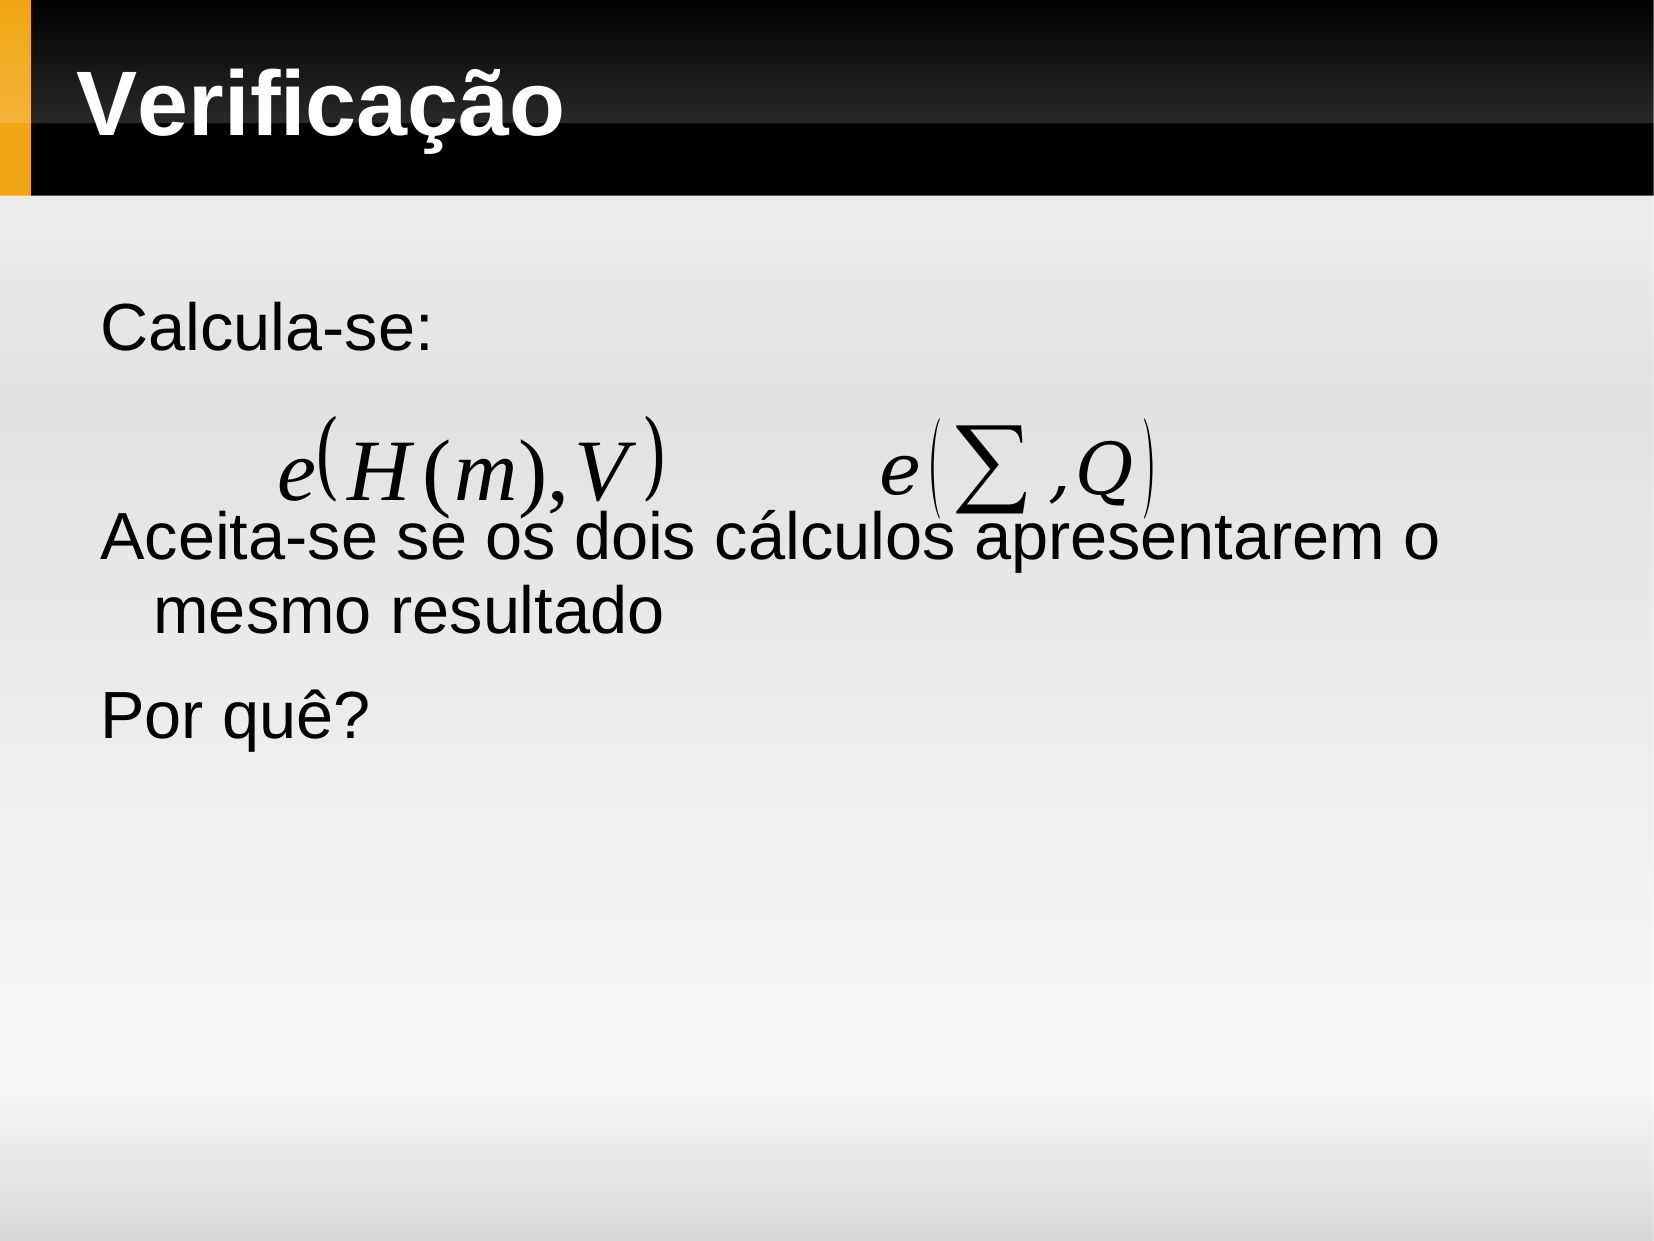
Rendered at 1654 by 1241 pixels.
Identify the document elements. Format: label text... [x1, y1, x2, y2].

list Calcula-se: Aceita-se se os dois cálculos apresentarem o mesmo resultado Por quê? [82, 290, 1571, 1094]
chart [265, 413, 683, 538]
chart [861, 413, 1182, 523]
title Verificação [76, 7, 1565, 200]
picture [0, 0, 1654, 1241]
